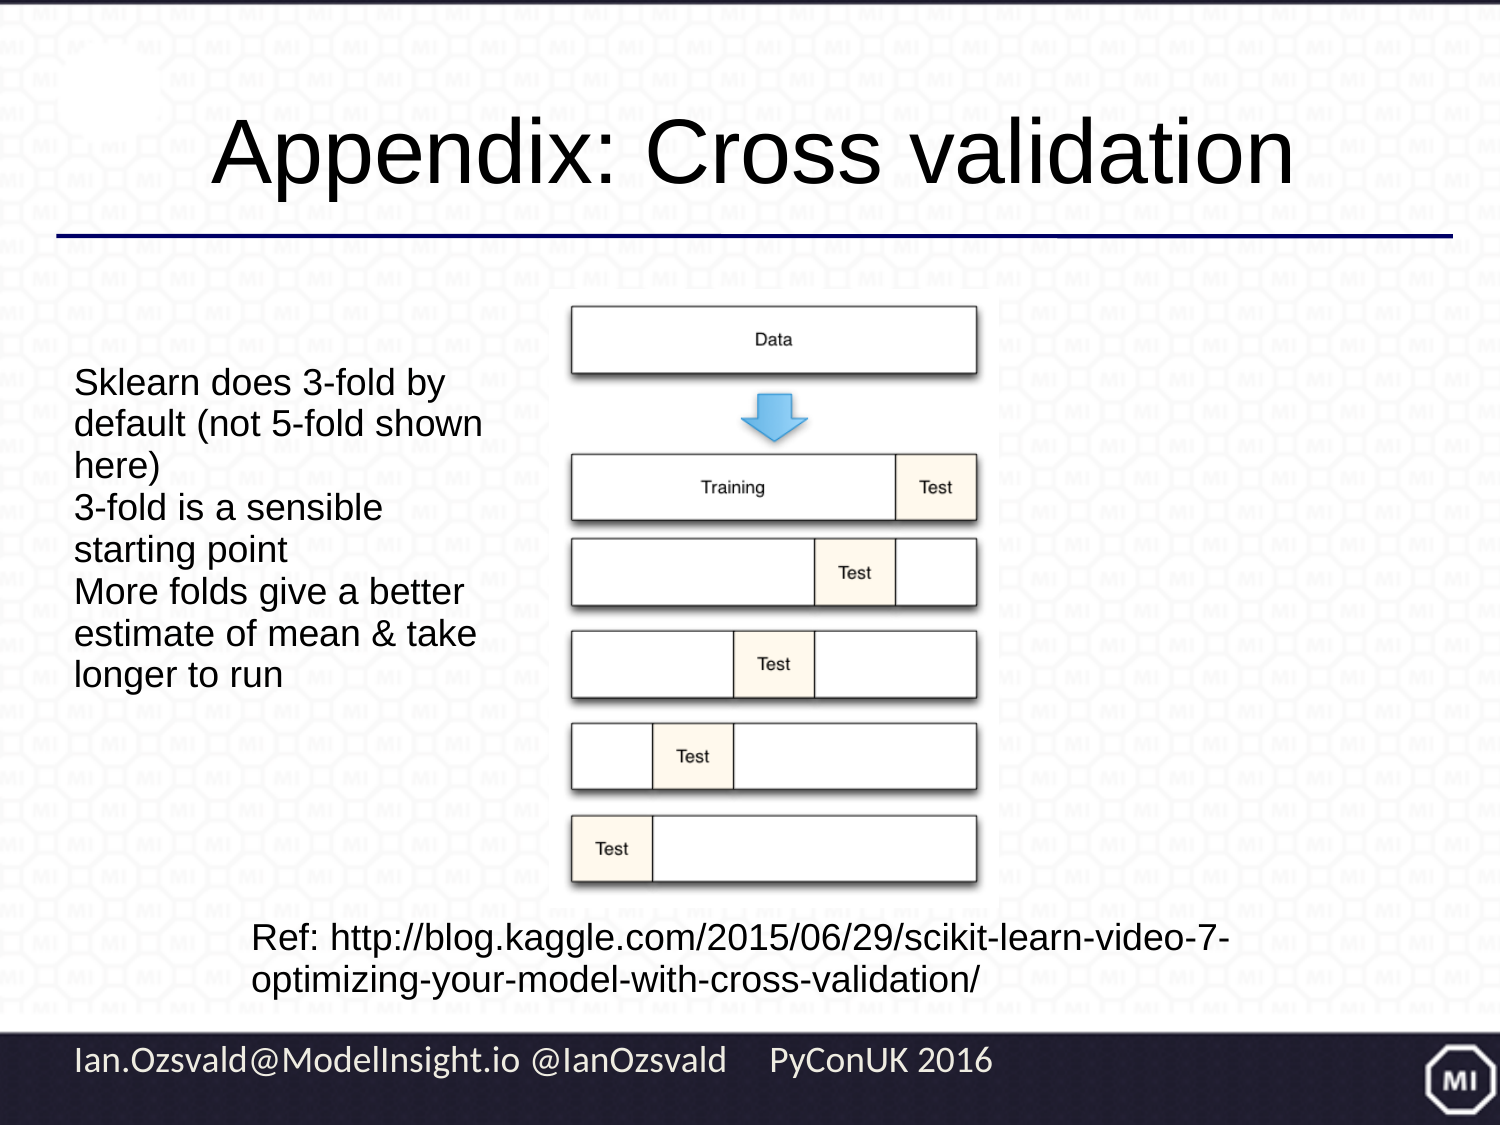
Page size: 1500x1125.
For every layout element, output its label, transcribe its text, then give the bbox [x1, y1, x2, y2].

title Appendix: Cross validation [56, 59, 1453, 247]
text_box Ref: http://blog.kaggle.com/2015/06/29/scikit-learn-video-7-optimizing-your-model-with-cross-validation/ [236, 909, 1371, 1012]
picture [0, 0, 1500, 1125]
text_box Sklearn does 3-fold by default (not 5-fold shown here) 3-fold is a sensible starting point More folds give a better estimate of mean & take longer to run [59, 354, 508, 707]
